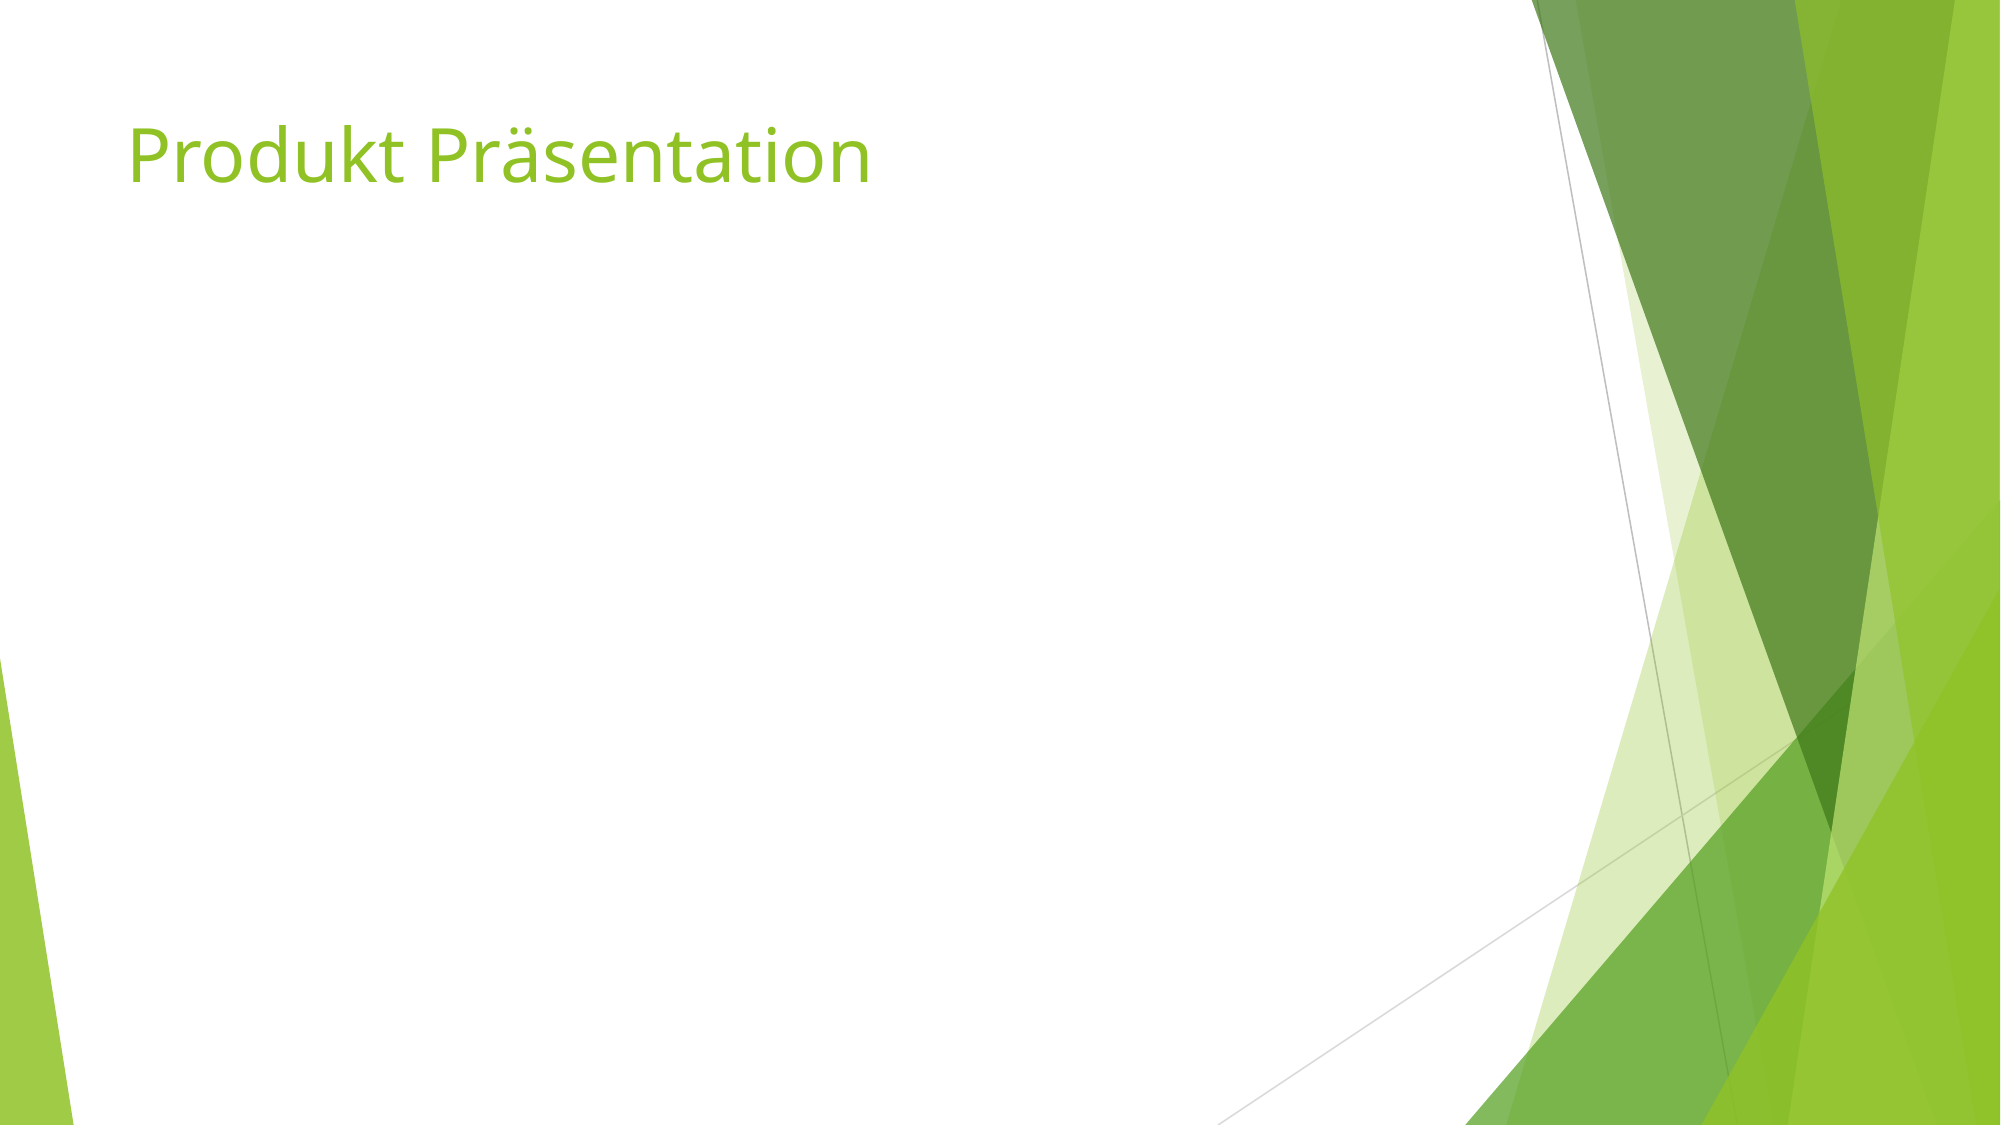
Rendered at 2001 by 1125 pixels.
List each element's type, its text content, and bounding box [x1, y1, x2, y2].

title Produkt Präsentation [111, 99, 1522, 317]
